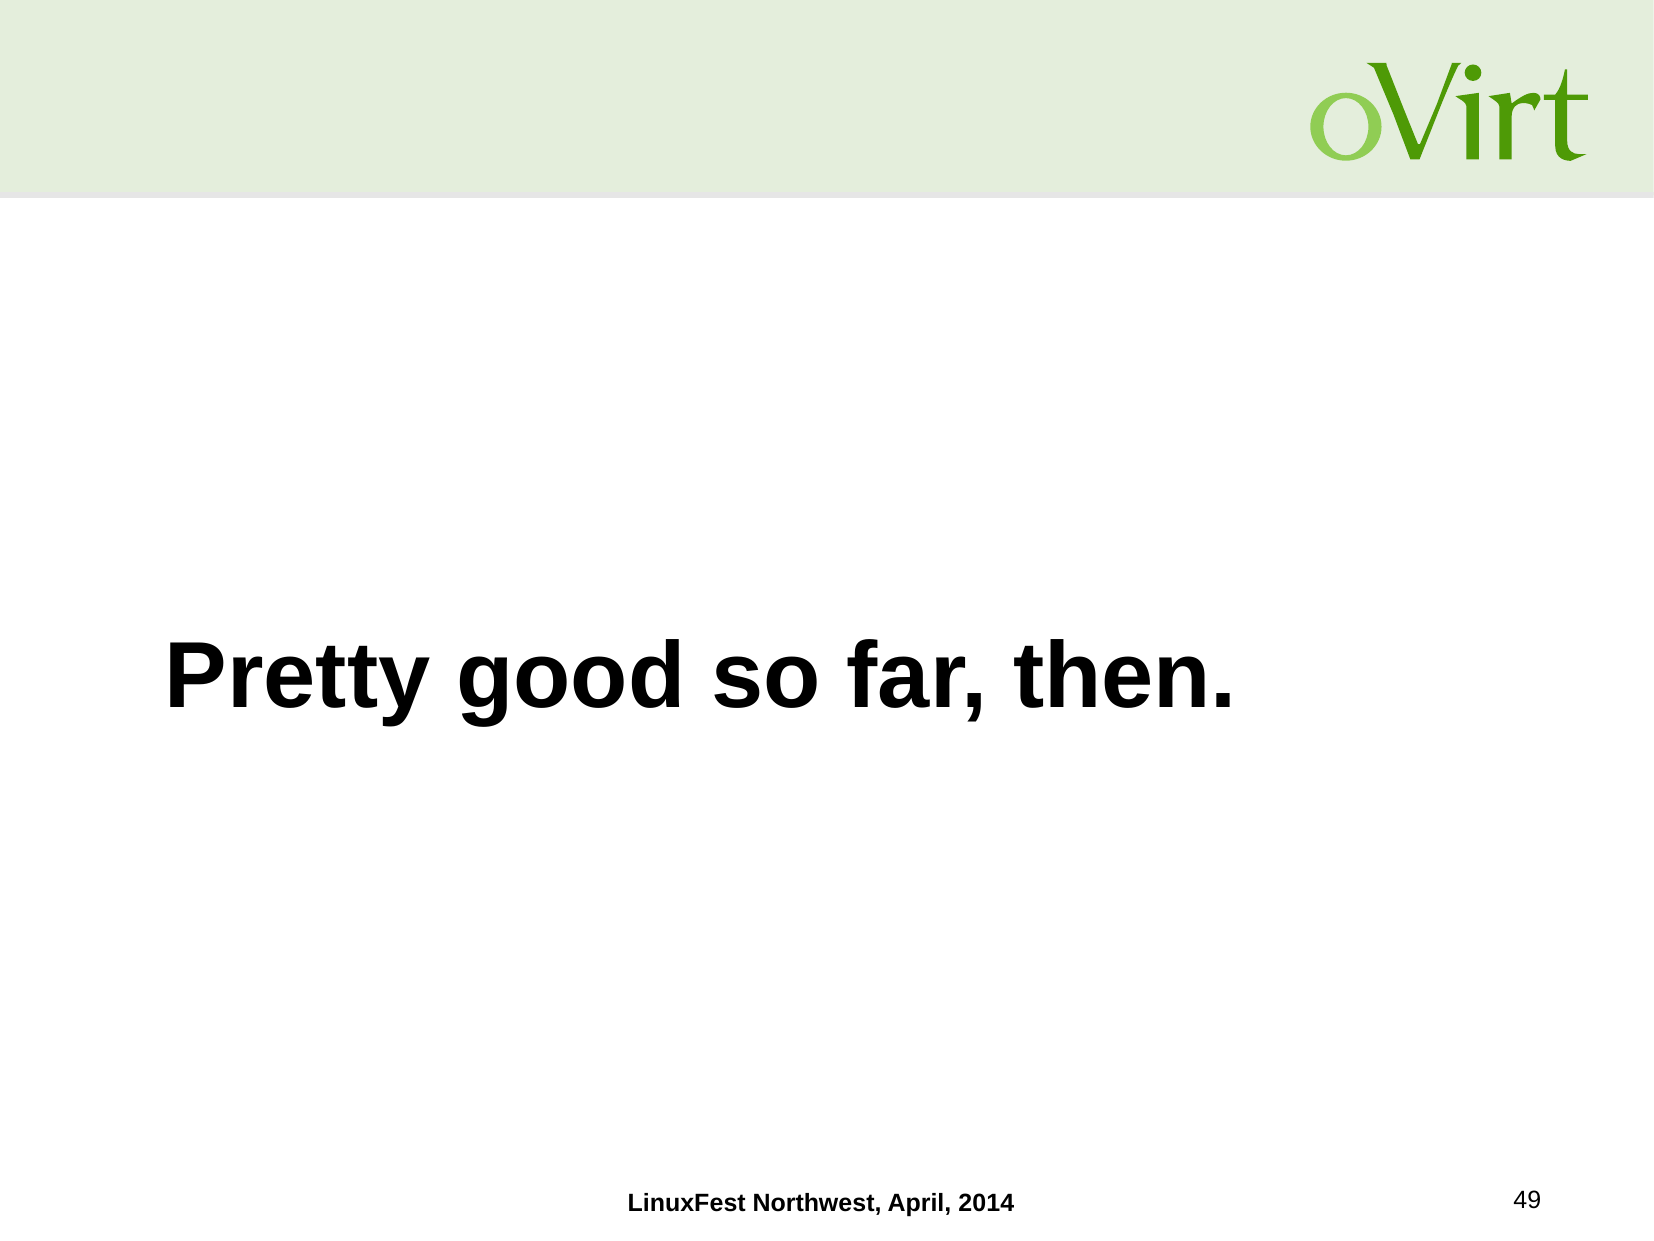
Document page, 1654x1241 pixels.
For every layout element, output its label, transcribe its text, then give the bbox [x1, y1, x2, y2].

text_box Pretty good so far, then. [150, 615, 1654, 750]
